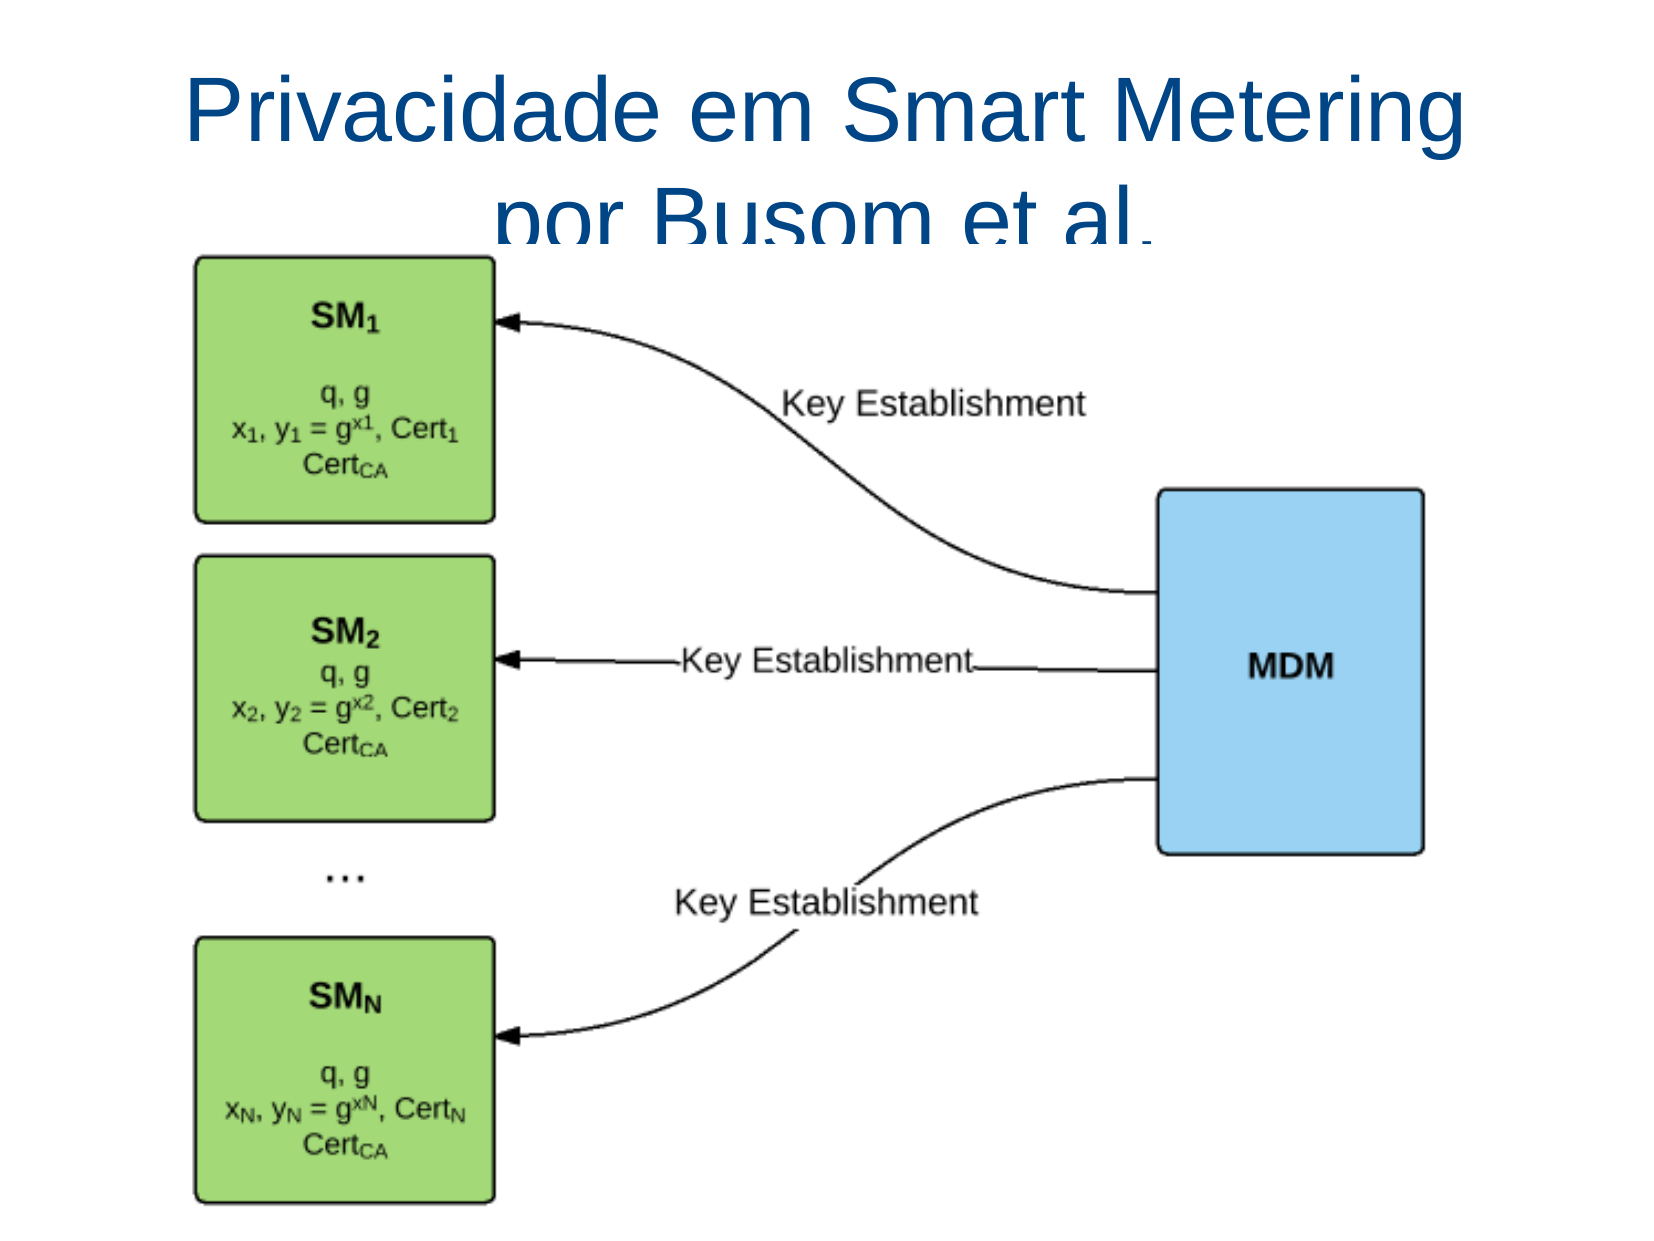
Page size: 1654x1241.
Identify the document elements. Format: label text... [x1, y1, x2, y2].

picture [180, 244, 1441, 1224]
title Privacidade em Smart Metering por Busom et al. [82, 49, 1571, 257]
